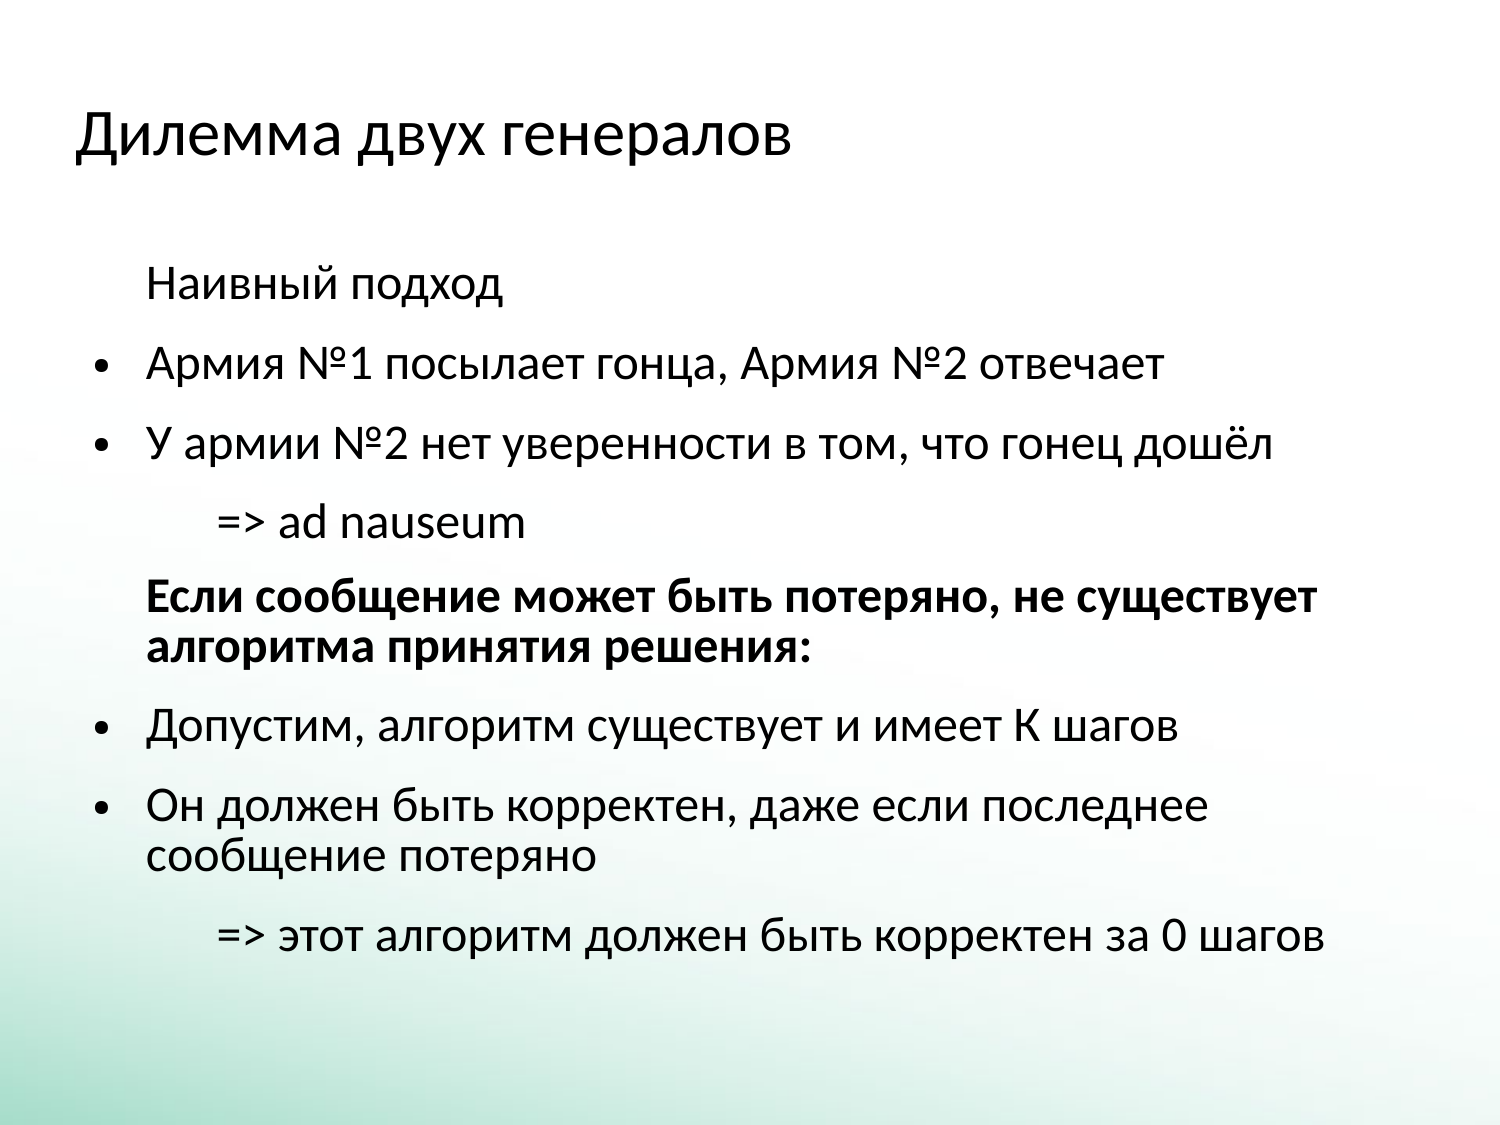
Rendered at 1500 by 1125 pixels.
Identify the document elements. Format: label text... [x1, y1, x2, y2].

picture [0, 0, 1500, 1125]
title Дилемма двух генералов [75, 45, 1425, 233]
list Наивный подход Армия №1 посылает гонца, Армия №2 отвечает У армии №2 нет уверенности в том, что гонец дошёл => ad nauseum Если сообщение может быть потеряно, не существует алгоритма принятия решения: Допустим, алгоритм существует и имеет К шагов Он должен быть корректен, даже если последнее сообщение потеряно => этот алгоритм должен быть корректен за 0 шагов [75, 262, 1425, 1005]
